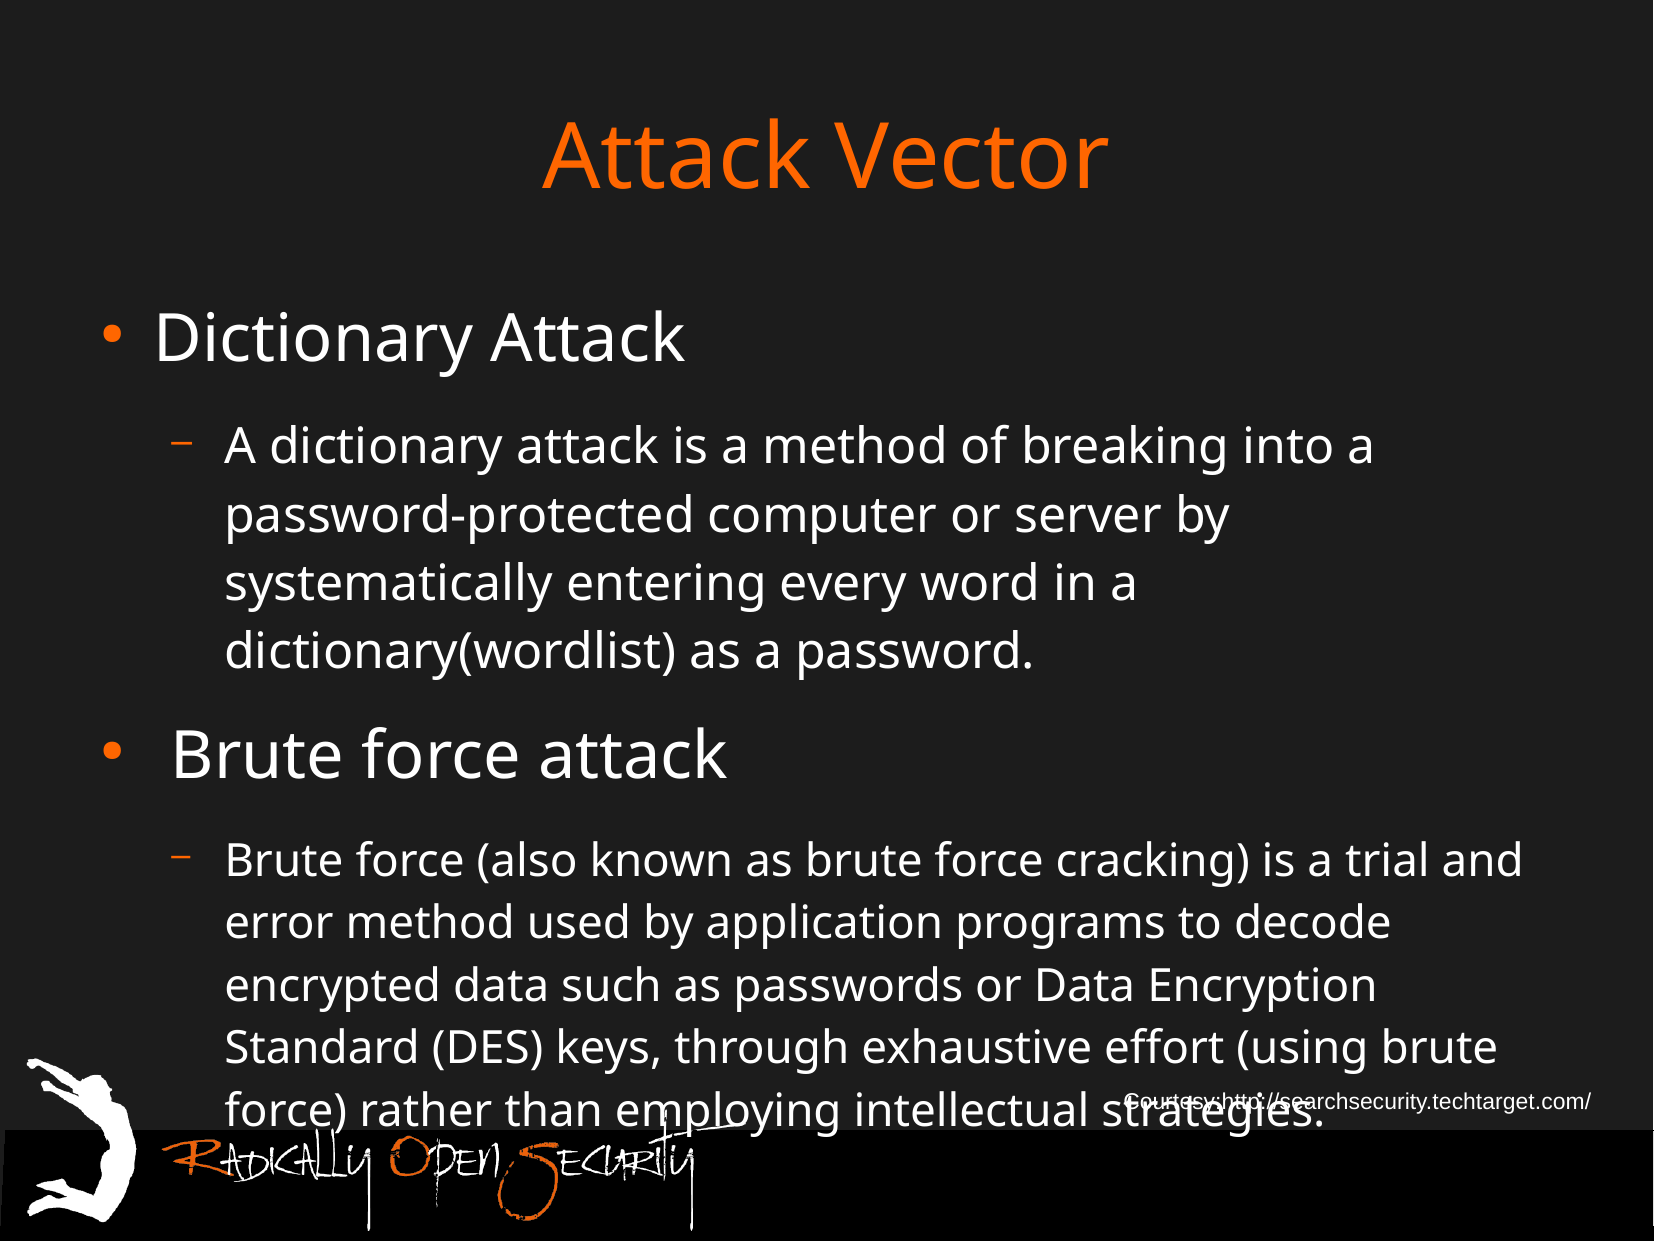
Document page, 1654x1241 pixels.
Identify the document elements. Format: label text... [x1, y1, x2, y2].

text_box Courtesy:http://searchsecurity.techtarget.com/ [1108, 1081, 1642, 1124]
title Attack Vector [82, 49, 1571, 257]
picture [0, 1022, 778, 1241]
list Dictionary Attack A dictionary attack is a method of breaking into a password-protected computer or server by systematically entering every word in a dictionary(wordlist) as a password. Brute force attack Brute force (also known as brute force cracking) is a trial and error method used by application programs to decode encrypted data such as passwords or Data Encryption Standard (DES) keys, through exhaustive effort (using brute force) rather than employing intellectual strategies. [82, 290, 1571, 1141]
